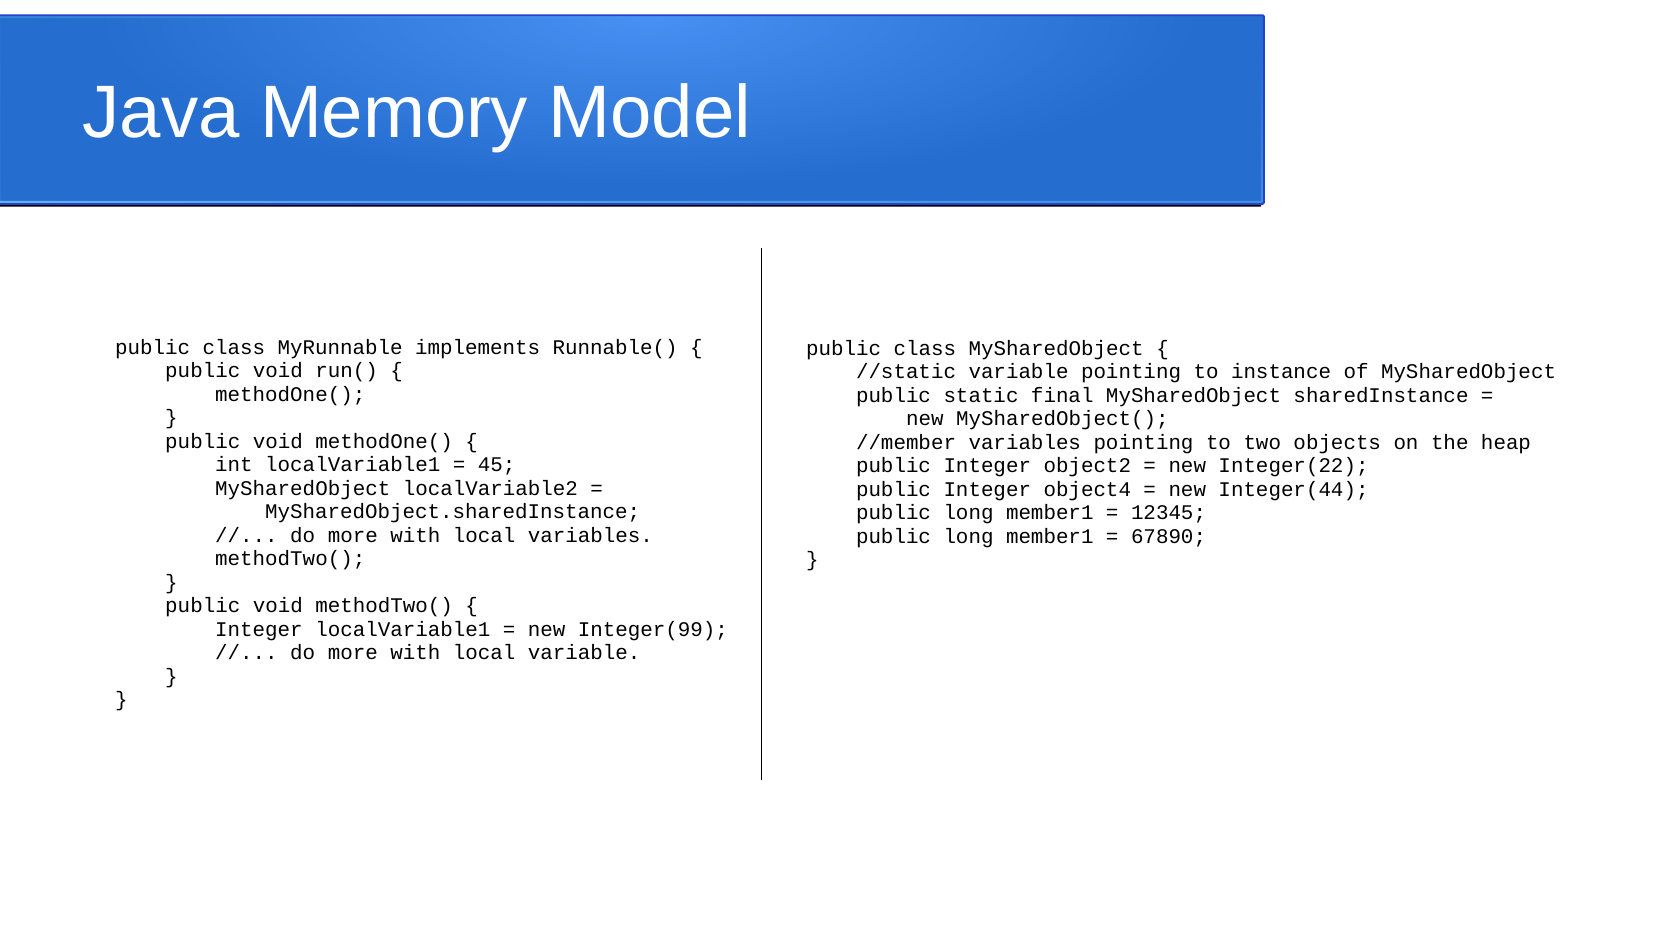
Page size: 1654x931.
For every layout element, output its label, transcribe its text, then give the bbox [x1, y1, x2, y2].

text_box public class MySharedObject { //static variable pointing to instance of MySharedObject public static final MySharedObject sharedInstance = new MySharedObject(); //member variables pointing to two objects on the heap public Integer object2 = new Integer(22); public Integer object4 = new Integer(44); public long member1 = 12345; public long member1 = 67890; } [791, 330, 1571, 581]
title Java Memory Model [82, 35, 1235, 189]
text_box public class MyRunnable implements Runnable() { public void run() { methodOne(); } public void methodOne() { int localVariable1 = 45; MySharedObject localVariable2 = MySharedObject.sharedInstance; //... do more with local variables. methodTwo(); } public void methodTwo() { Integer localVariable1 = new Integer(99); //... do more with local variable. } } [100, 329, 743, 721]
